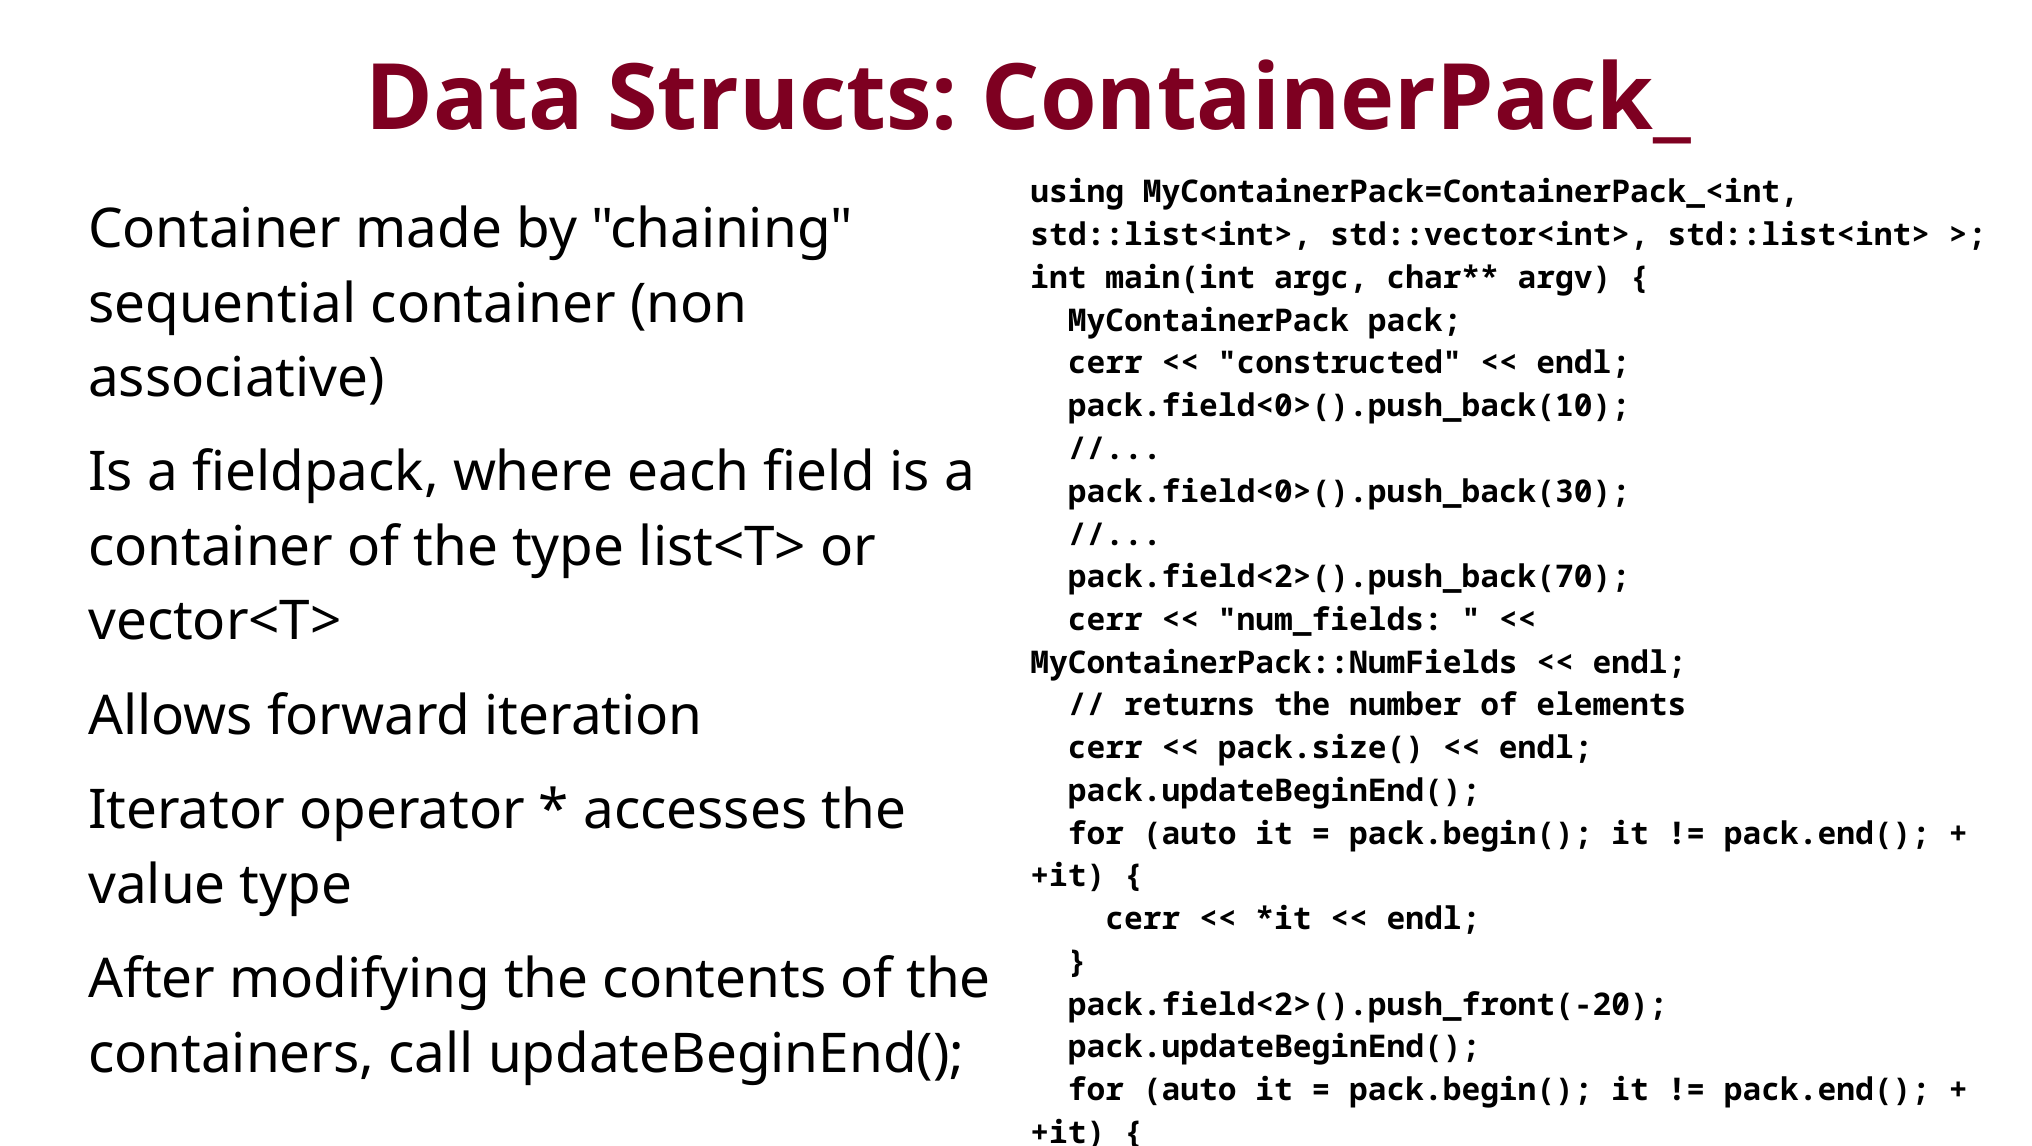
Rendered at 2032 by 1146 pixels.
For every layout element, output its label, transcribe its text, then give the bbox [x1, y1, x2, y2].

text_box using MyContainerPack=ContainerPack_<int, std::list<int>, std::vector<int>, std::list<int> >; int main(int argc, char** argv) { MyContainerPack pack; cerr << "constructed" << endl; pack.field<0>().push_back(10); //... pack.field<0>().push_back(30); //... pack.field<2>().push_back(70); cerr << "num_fields: " << MyContainerPack::NumFields << endl; // returns the number of elements cerr << pack.size() << endl; pack.updateBeginEnd(); for (auto it = pack.begin(); it != pack.end(); ++it) { cerr << *it << endl; } pack.field<2>().push_front(-20); pack.updateBeginEnd(); for (auto it = pack.begin(); it != pack.end(); ++it) { cerr << *it << endl; } } [1015, 161, 2032, 1146]
list Container made by "chaining" sequential container (non associative) Is a fieldpack, where each field is a container of the type list<T> or vector<T> Allows forward iteration Iterator operator * accesses the value type After modifying the contents of the containers, call updateBeginEnd(); [59, 188, 999, 1111]
title Data Structs: ContainerPack_ [37, 10, 2020, 178]
